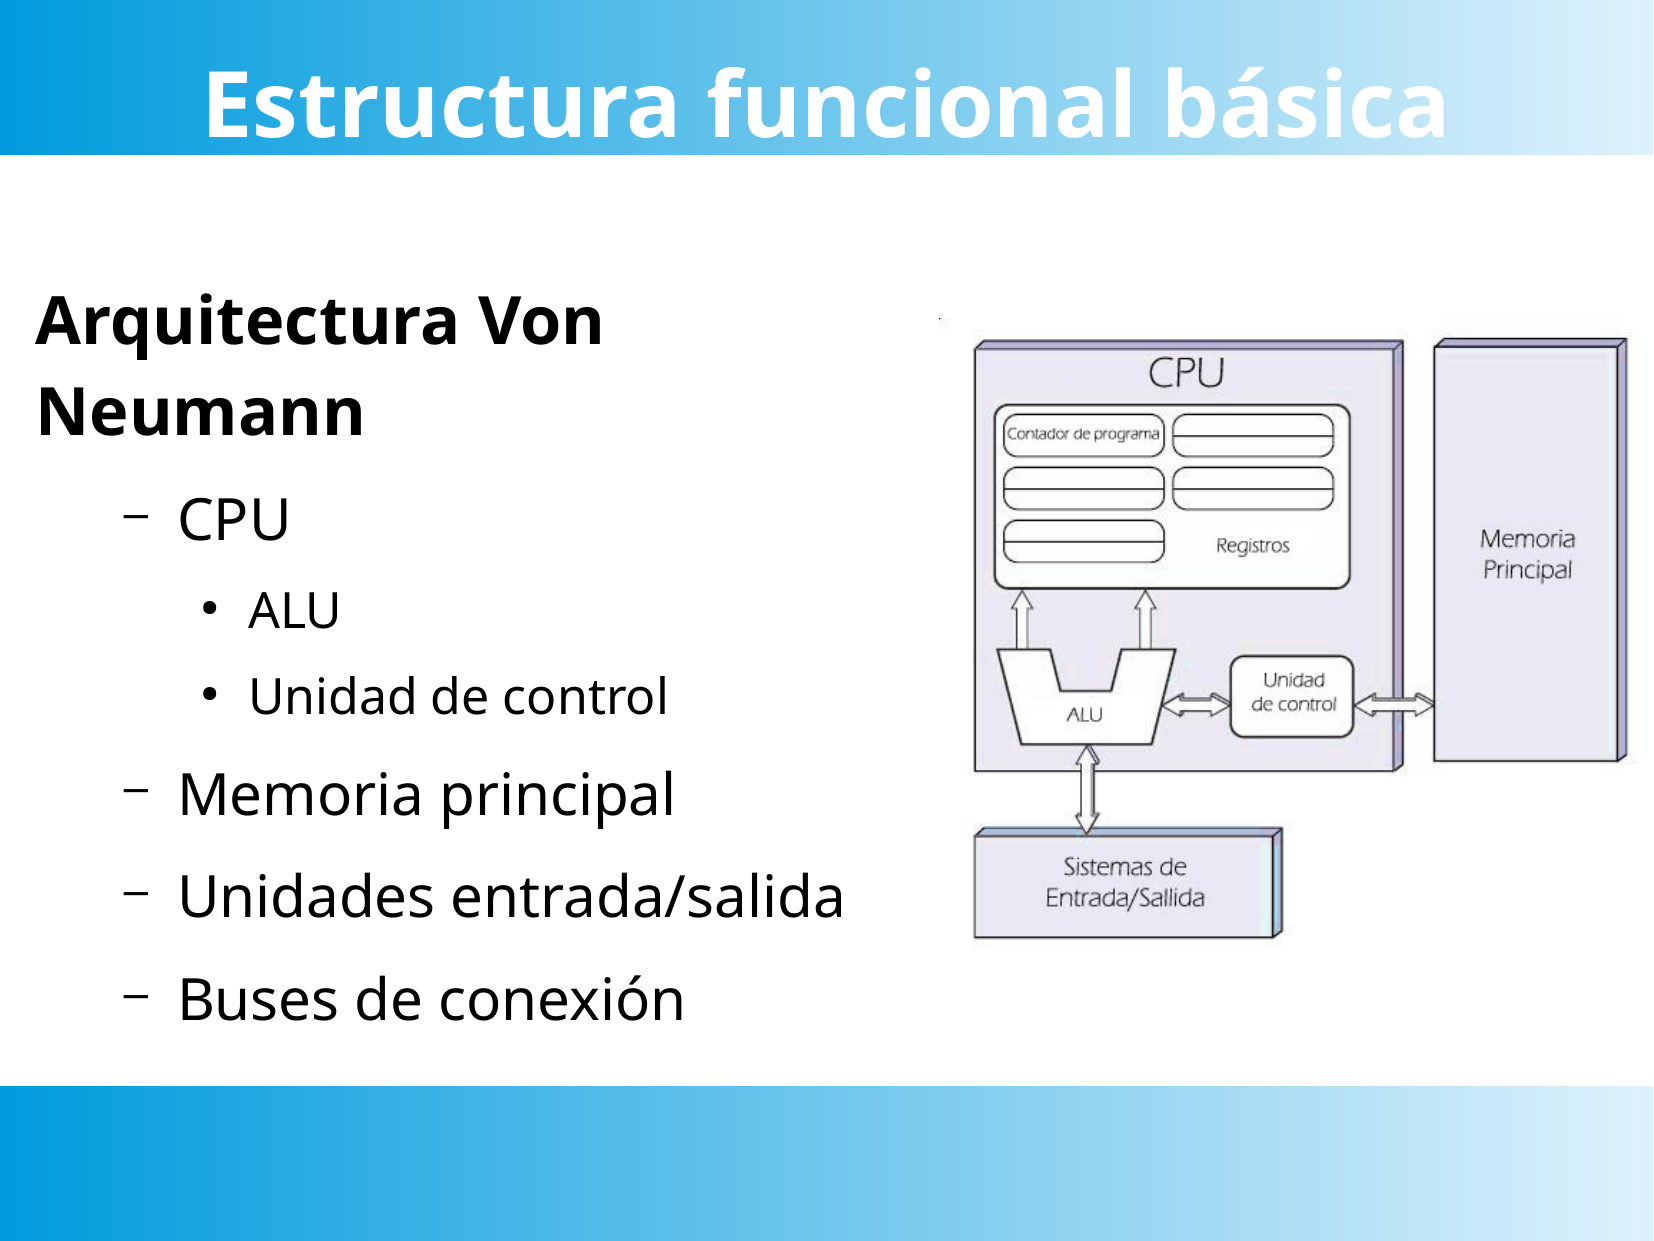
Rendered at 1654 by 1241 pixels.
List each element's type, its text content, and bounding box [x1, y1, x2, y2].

list Arquitectura Von Neumann CPU ALU Unidad de control Memoria principal Unidades entrada/salida Buses de conexión [35, 272, 945, 1099]
picture [939, 318, 1654, 951]
title Estructura funcional básica [82, 49, 1571, 155]
